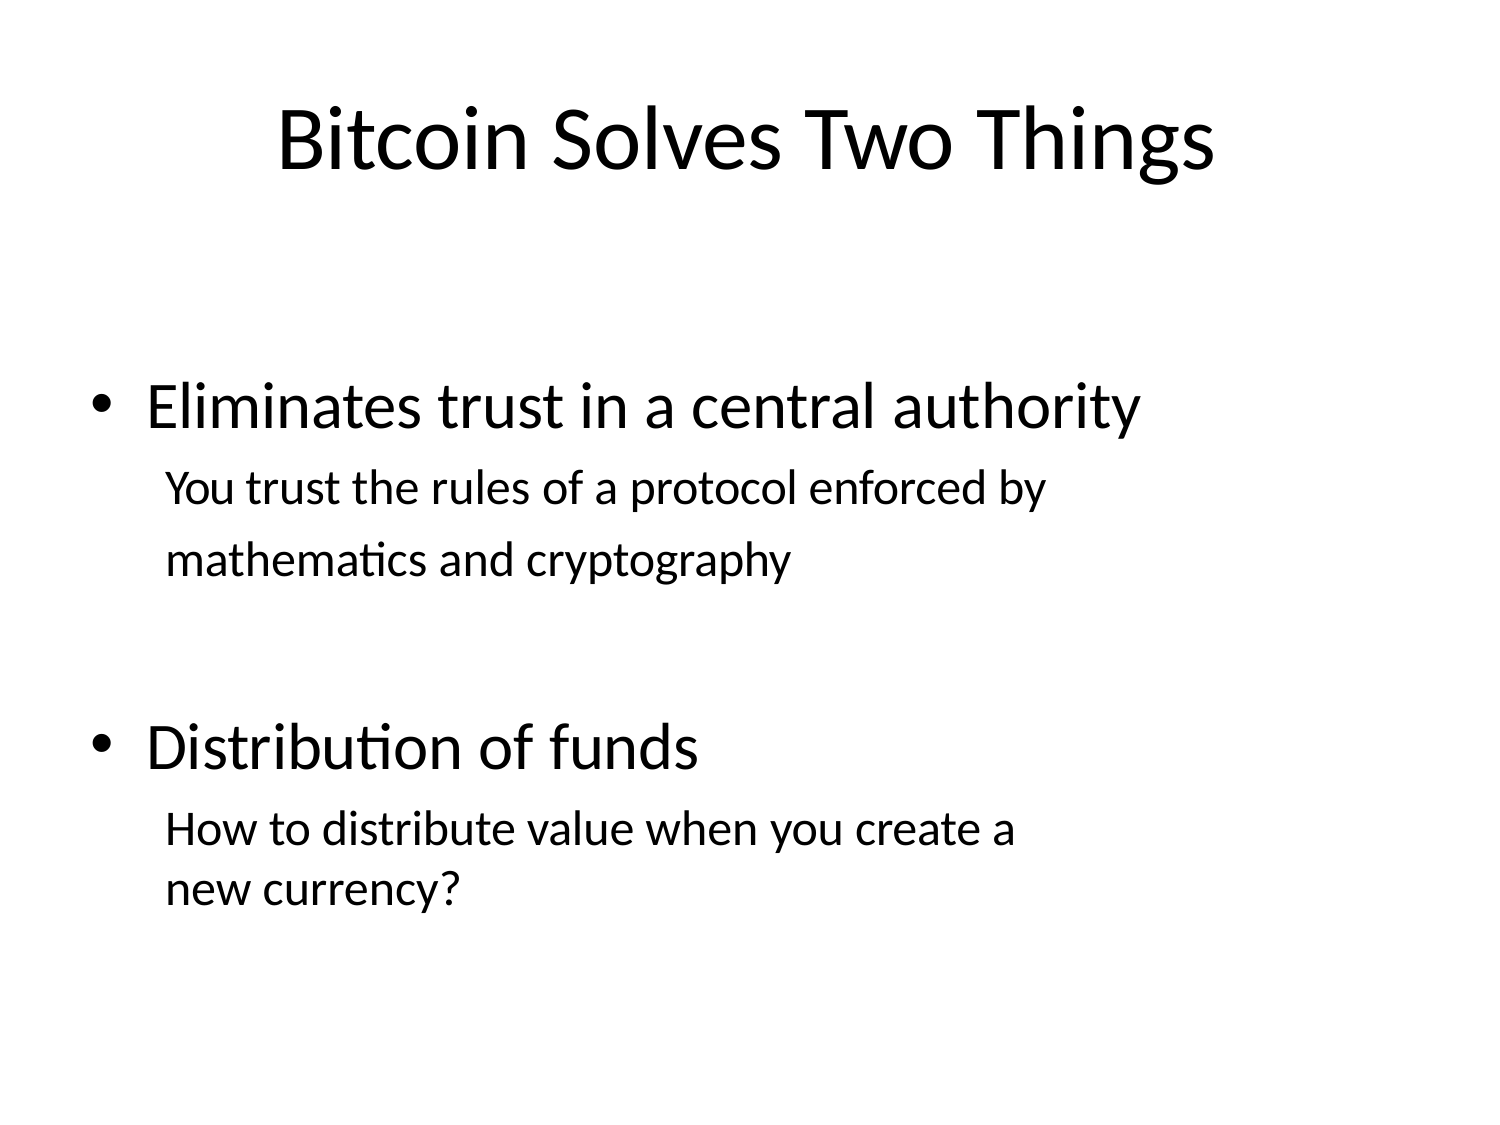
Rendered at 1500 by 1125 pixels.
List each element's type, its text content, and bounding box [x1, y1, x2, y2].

text_box Eliminates trust in a central authority You trust the rules of a protocol enforced by mathematics and cryptography Distribution of funds How to distribute value when you create a new currency? [87, 361, 1335, 916]
title Bitcoin Solves Two Things [90, 33, 1410, 298]
